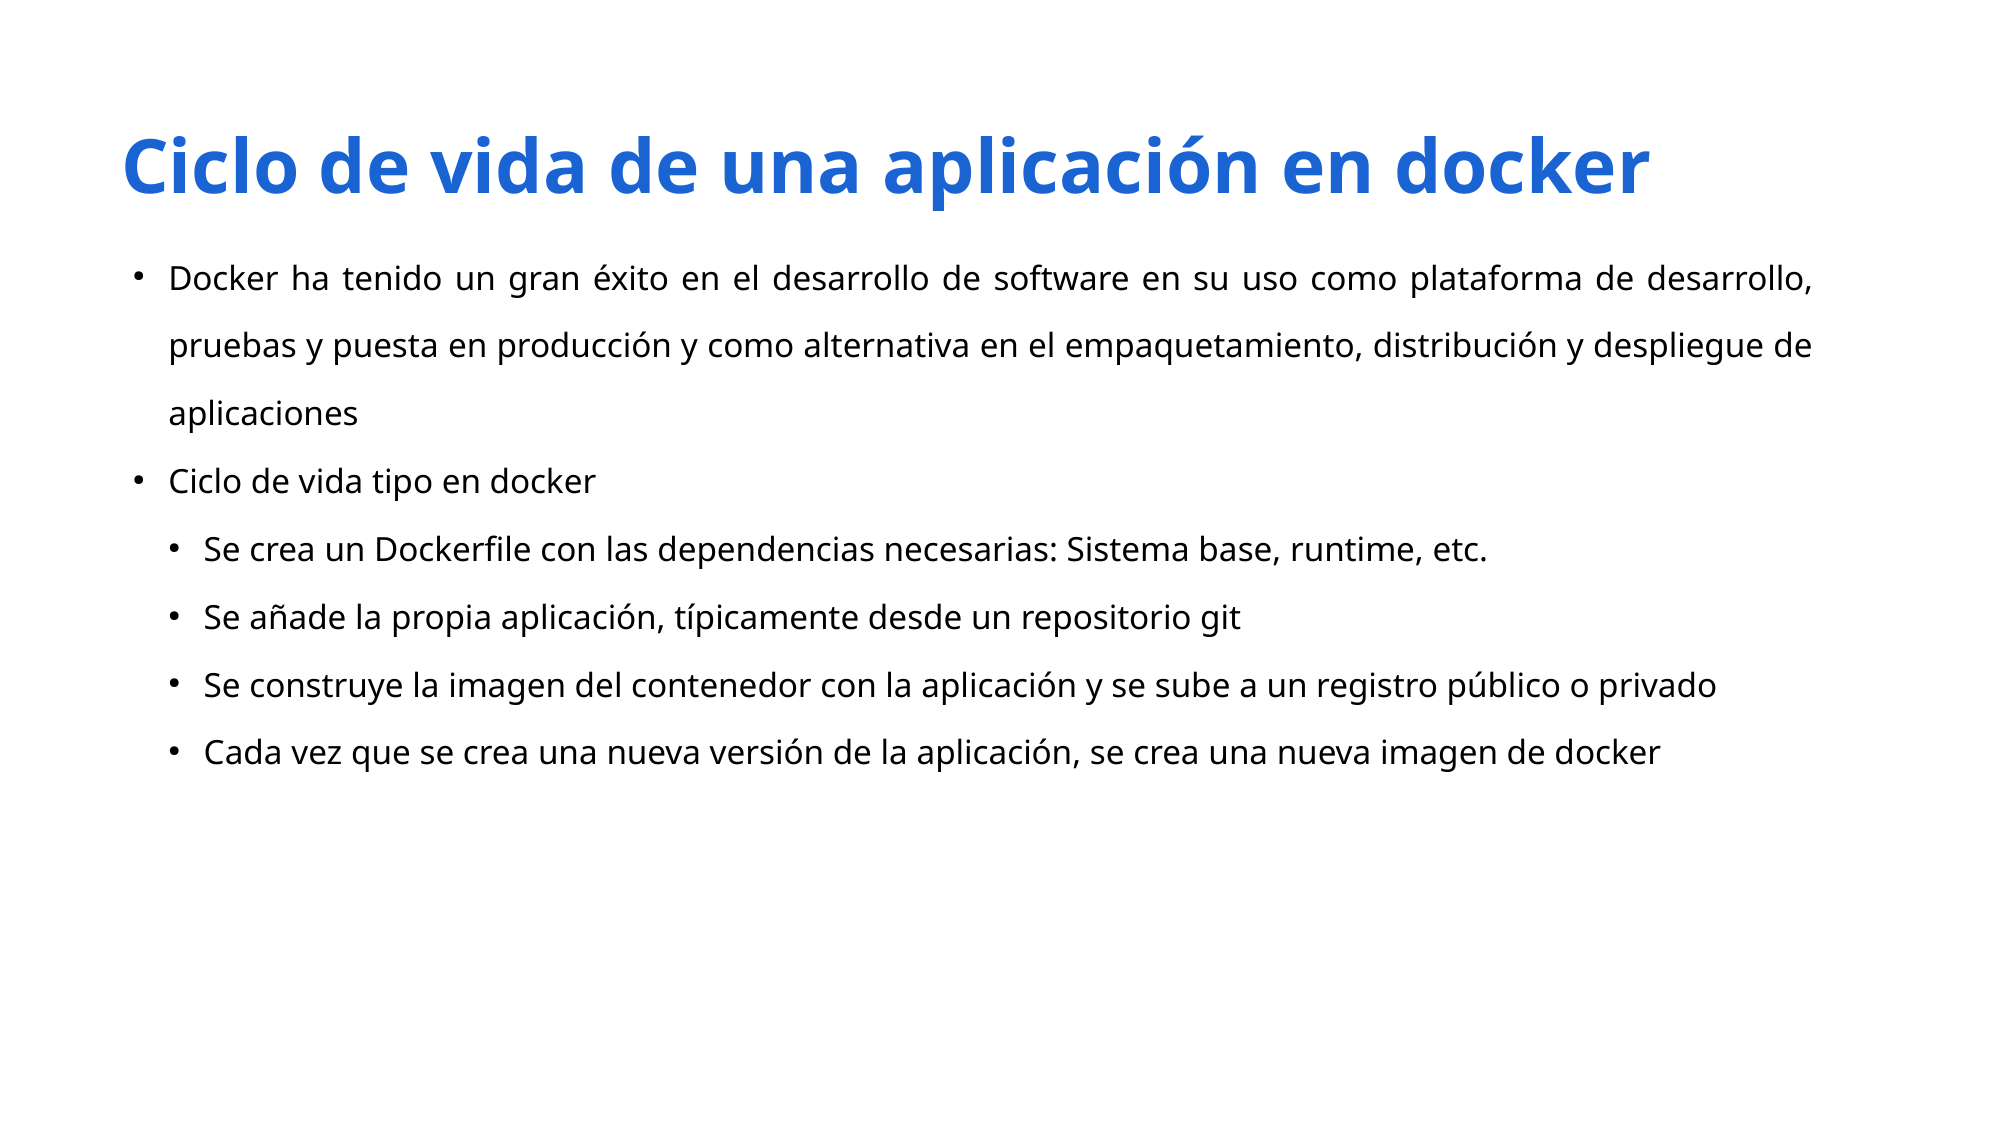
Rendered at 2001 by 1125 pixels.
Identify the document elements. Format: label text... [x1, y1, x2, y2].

text_box Ciclo de vida de una aplicación en docker [106, 106, 1878, 293]
text_box Docker ha tenido un gran éxito en el desarrollo de software en su uso como plataforma de desarrollo, pruebas y puesta en producción y como alternativa en el empaquetamiento, distribución y despliegue de aplicaciones Ciclo de vida tipo en docker Se crea un Dockerfile con las dependencias necesarias: Sistema base, runtime, etc. Se añade la propia aplicación, típicamente desde un repositorio git Se construye la imagen del contenedor con la aplicación y se sube a un registro público o privado Cada vez que se crea una nueva versión de la aplicación, se crea una nueva imagen de docker [118, 224, 1831, 1106]
